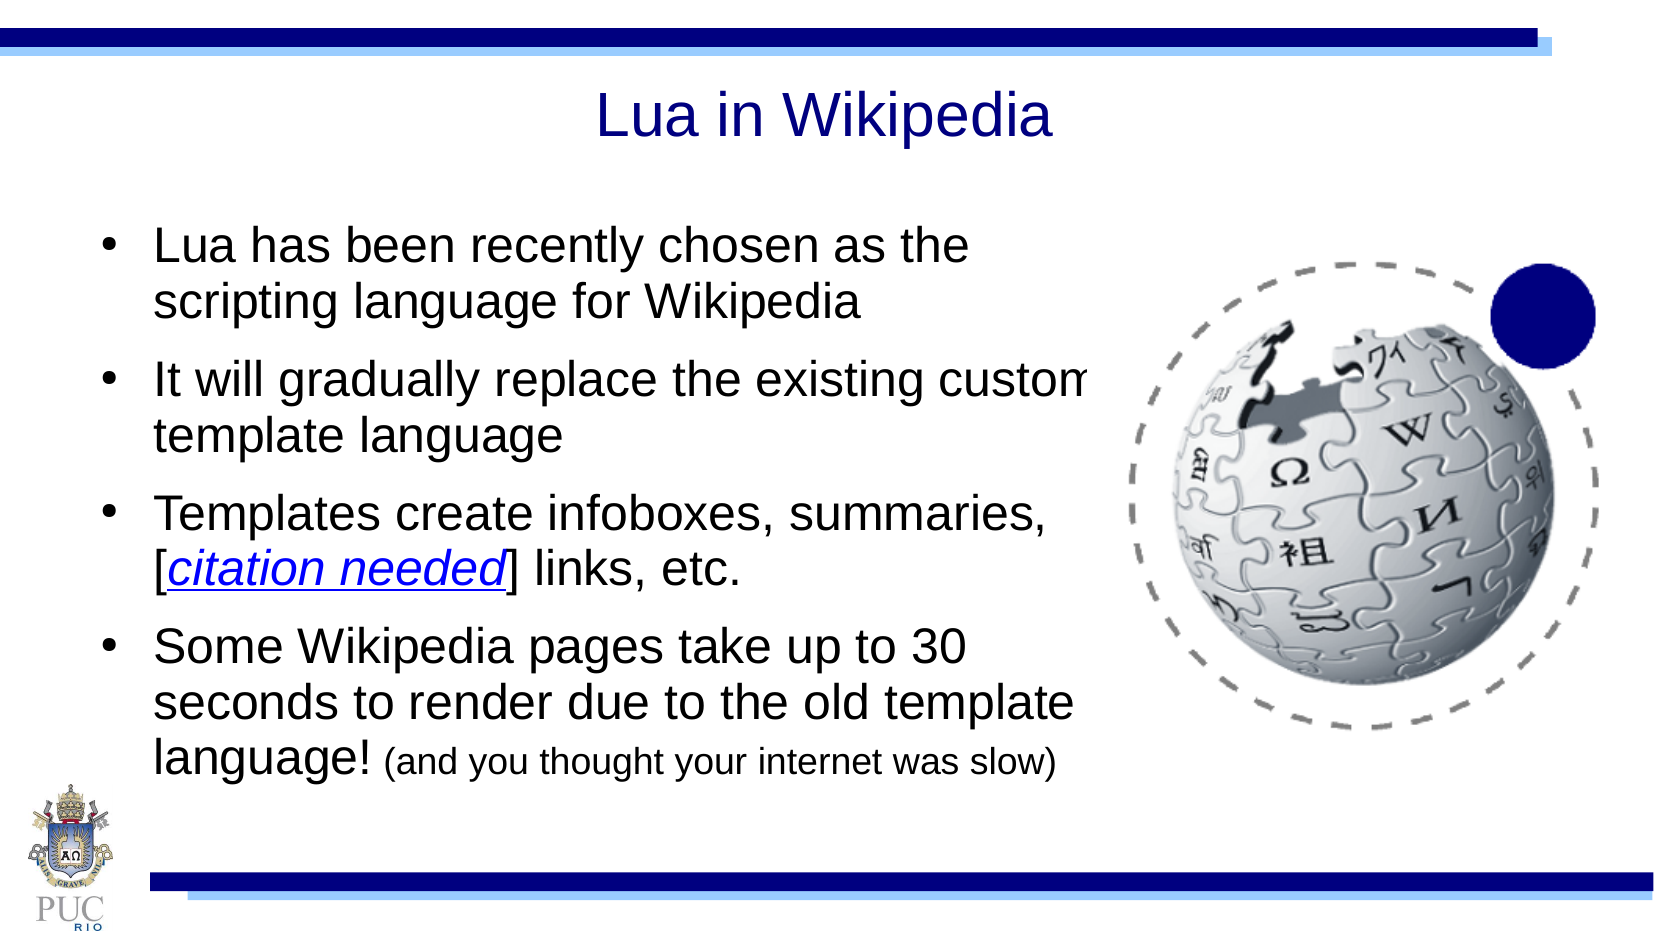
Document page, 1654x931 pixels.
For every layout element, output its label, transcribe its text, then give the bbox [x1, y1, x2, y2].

title Lua in Wikipedia [37, 37, 1613, 193]
picture [28, 784, 113, 931]
list Lua has been recently chosen as the scripting language for Wikipedia It will gradually replace the existing custom template language Templates create infoboxes, summaries, [citation needed] links, etc. Some Wikipedia pages take up to 30 seconds to render due to the old template language! (and you thought your internet was slow) [82, 217, 1126, 786]
picture [1087, 214, 1624, 751]
